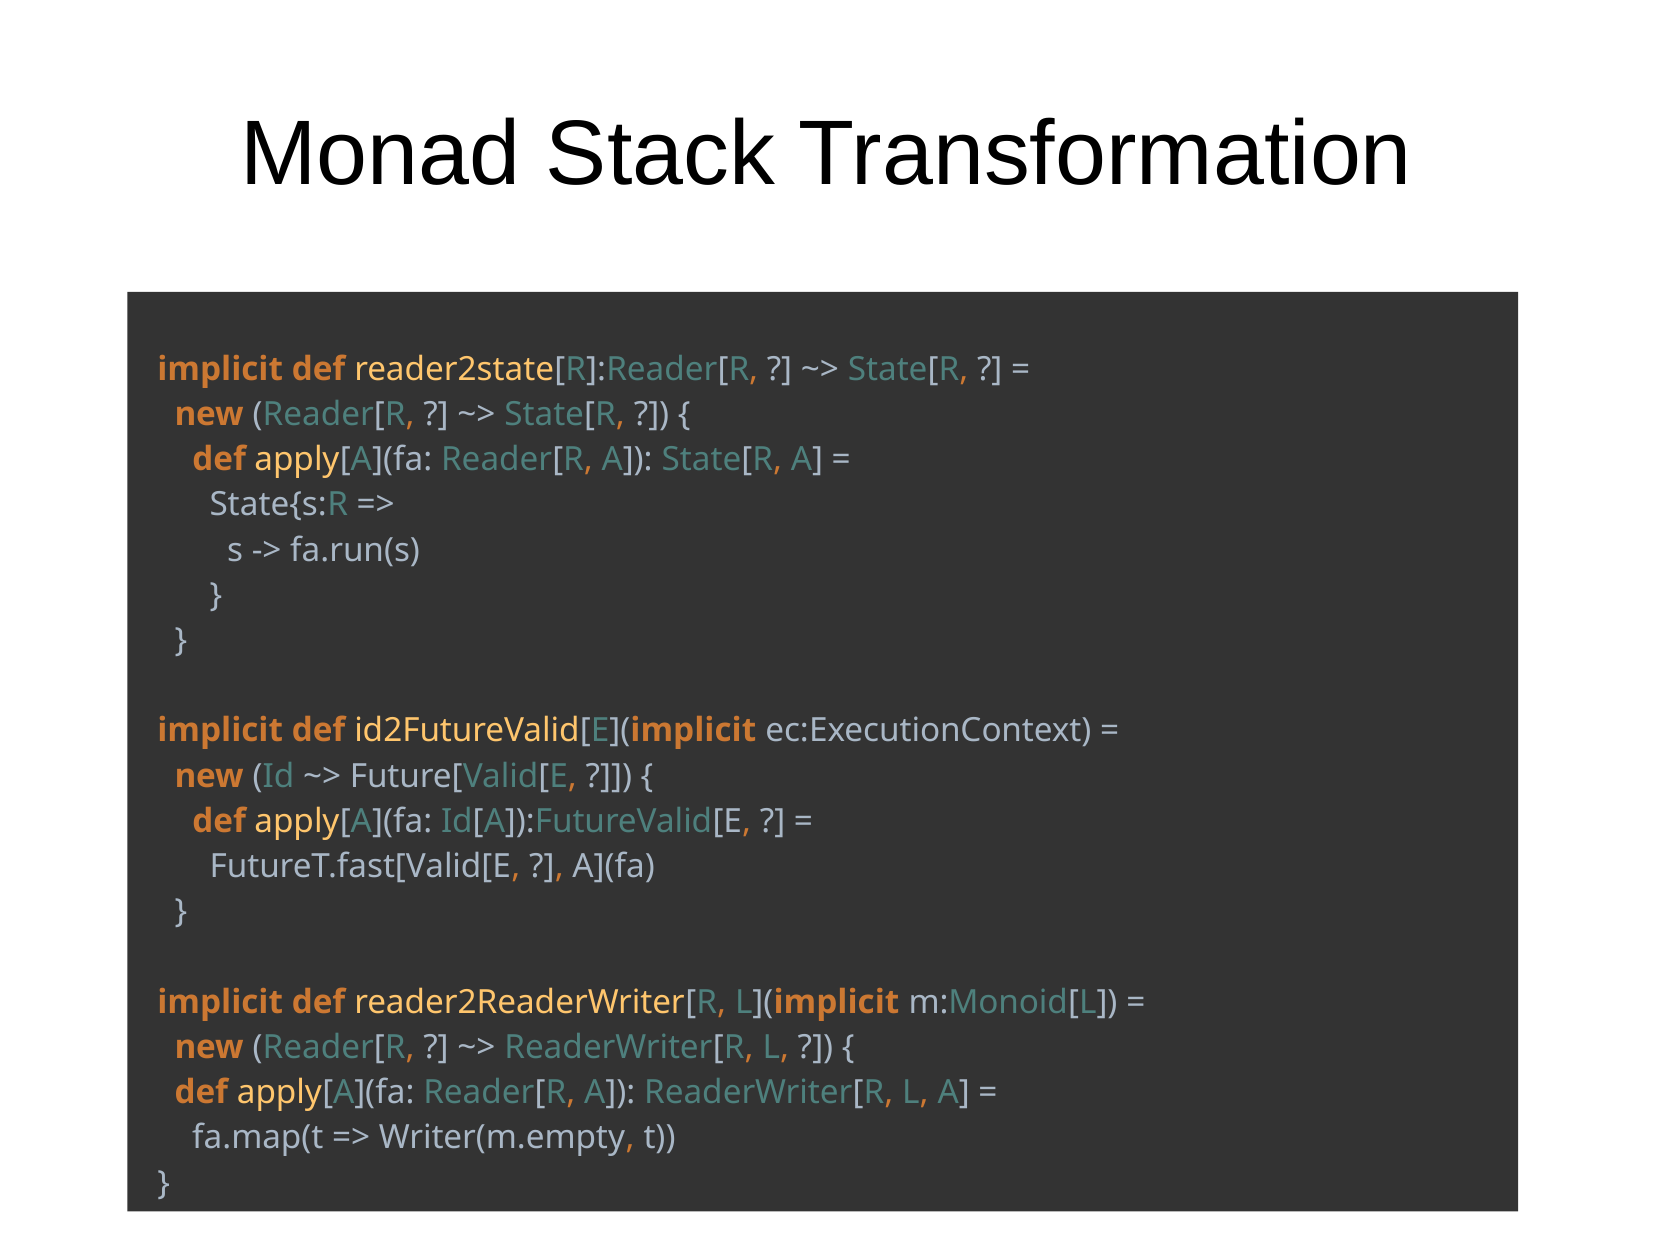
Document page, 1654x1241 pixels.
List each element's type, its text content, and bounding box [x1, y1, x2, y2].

text_box implicit def reader2state[R]:Reader[R, ?] ~> State[R, ?] = new (Reader[R, ?] ~> State[R, ?]) { def apply[A](fa: Reader[R, A]): State[R, A] = State{s:R => s -> fa.run(s) } } implicit def id2FutureValid[E](implicit ec:ExecutionContext) = new (Id ~> Future[Valid[E, ?]]) { def apply[A](fa: Id[A]):FutureValid[E, ?] = FutureT.fast[Valid[E, ?], A](fa) } implicit def reader2ReaderWriter[R, L](implicit m:Monoid[L]) = new (Reader[R, ?] ~> ReaderWriter[R, L, ?]) { def apply[A](fa: Reader[R, A]): ReaderWriter[R, L, A] = fa.map(t => Writer(m.empty, t)) } [127, 291, 1519, 1111]
title Monad Stack Transformation [82, 49, 1571, 257]
